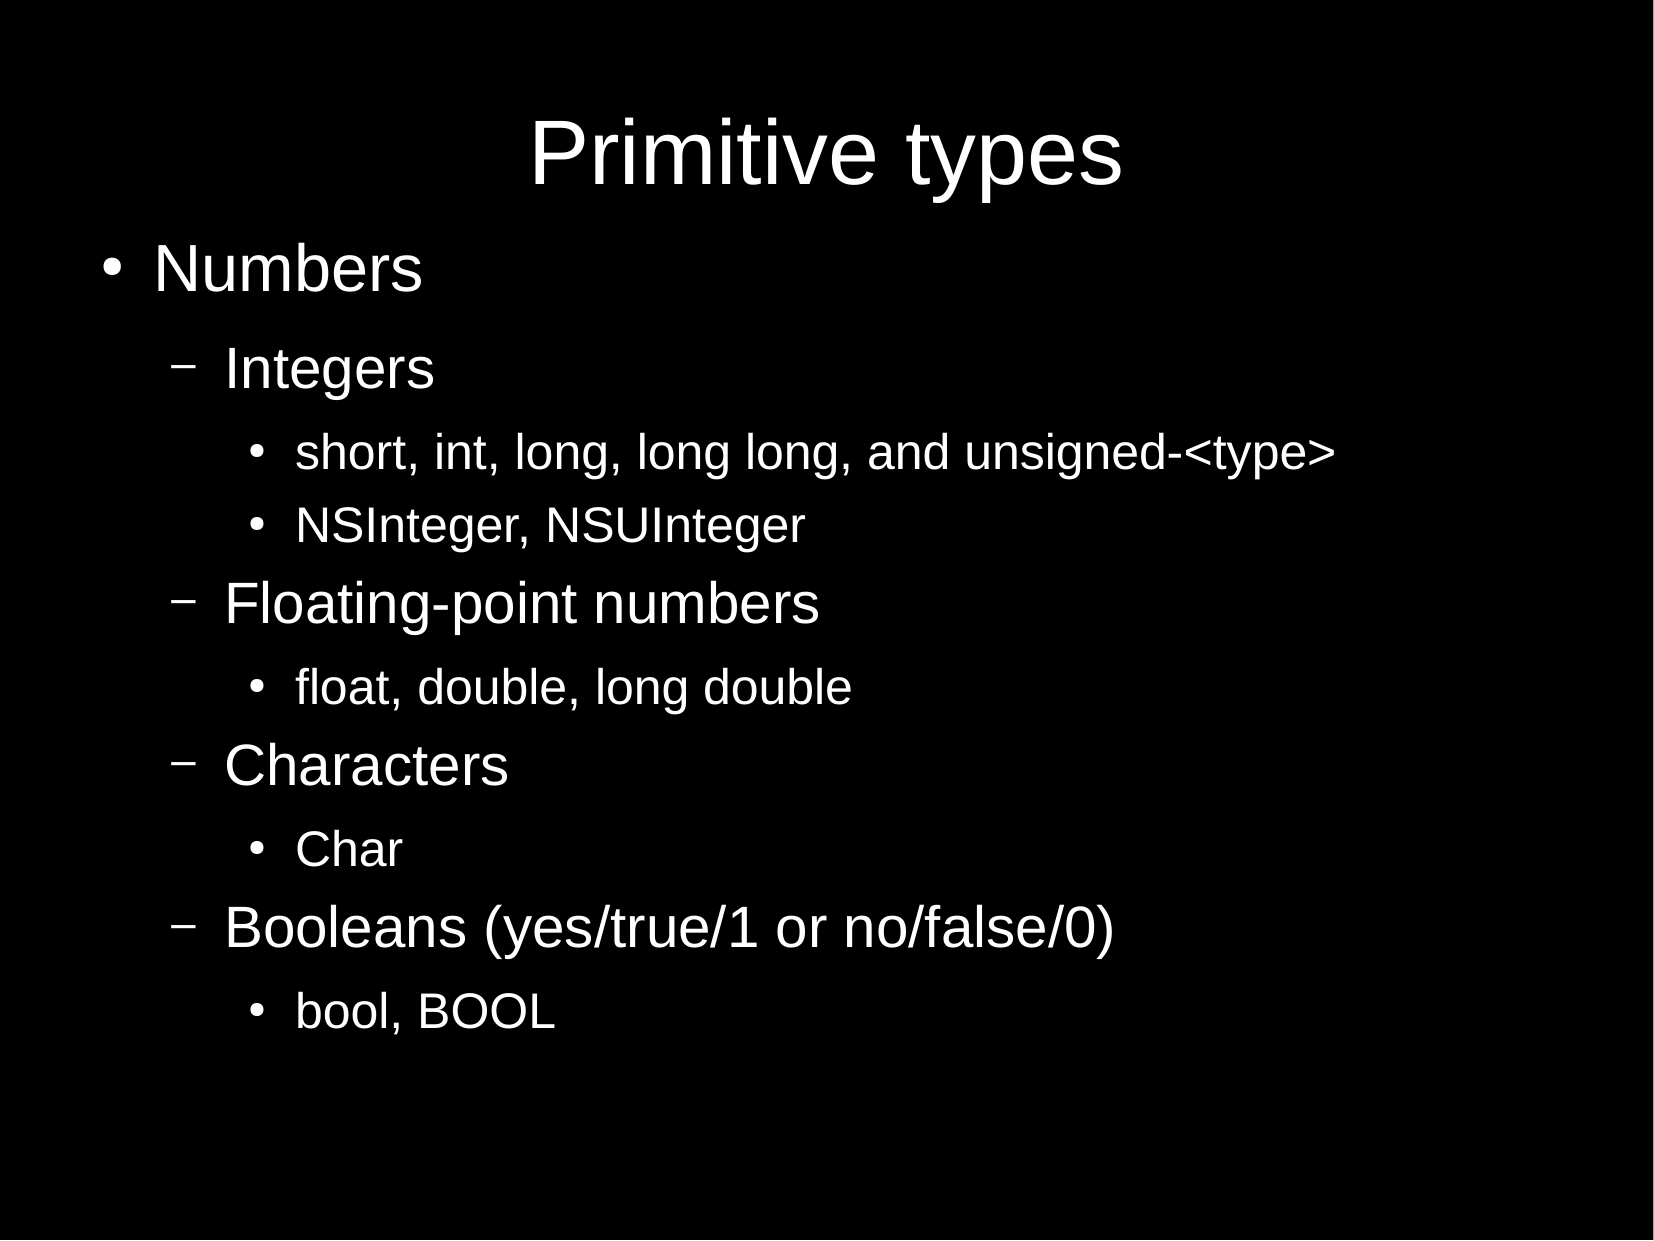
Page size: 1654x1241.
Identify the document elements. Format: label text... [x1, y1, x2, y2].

title Primitive types [82, 49, 1571, 231]
list Numbers Integers short, int, long, long long, and unsigned-<type> NSInteger, NSUInteger Floating-point numbers float, double, long double Characters Char Booleans (yes/true/1 or no/false/0) bool, BOOL [82, 231, 1571, 1087]
